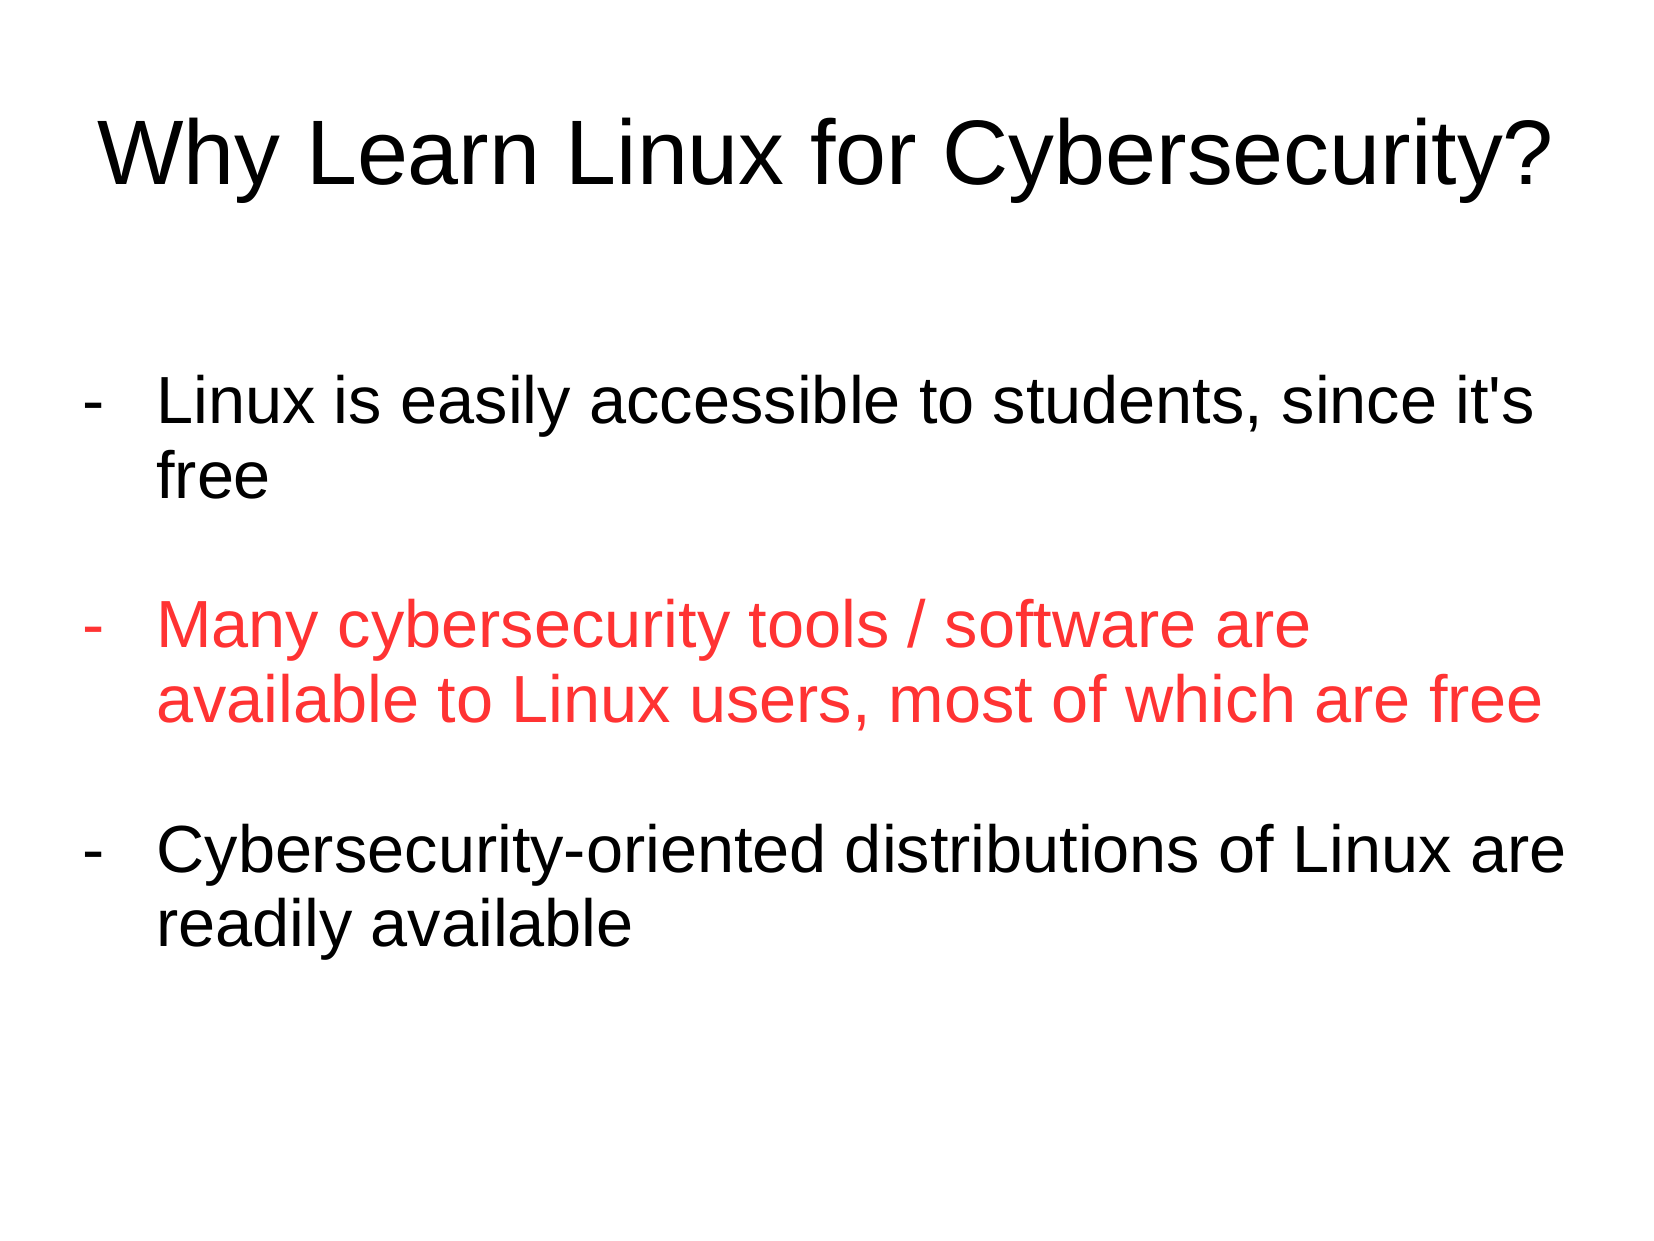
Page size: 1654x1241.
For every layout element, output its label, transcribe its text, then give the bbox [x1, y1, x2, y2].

title Why Learn Linux for Cybersecurity? [82, 49, 1571, 257]
subtitle - Linux is easily accessible to students, since it's free - Many cybersecurity tools / software are available to Linux users, most of which are free - Cybersecurity-oriented distributions of Linux are readily available [82, 290, 1571, 1109]
